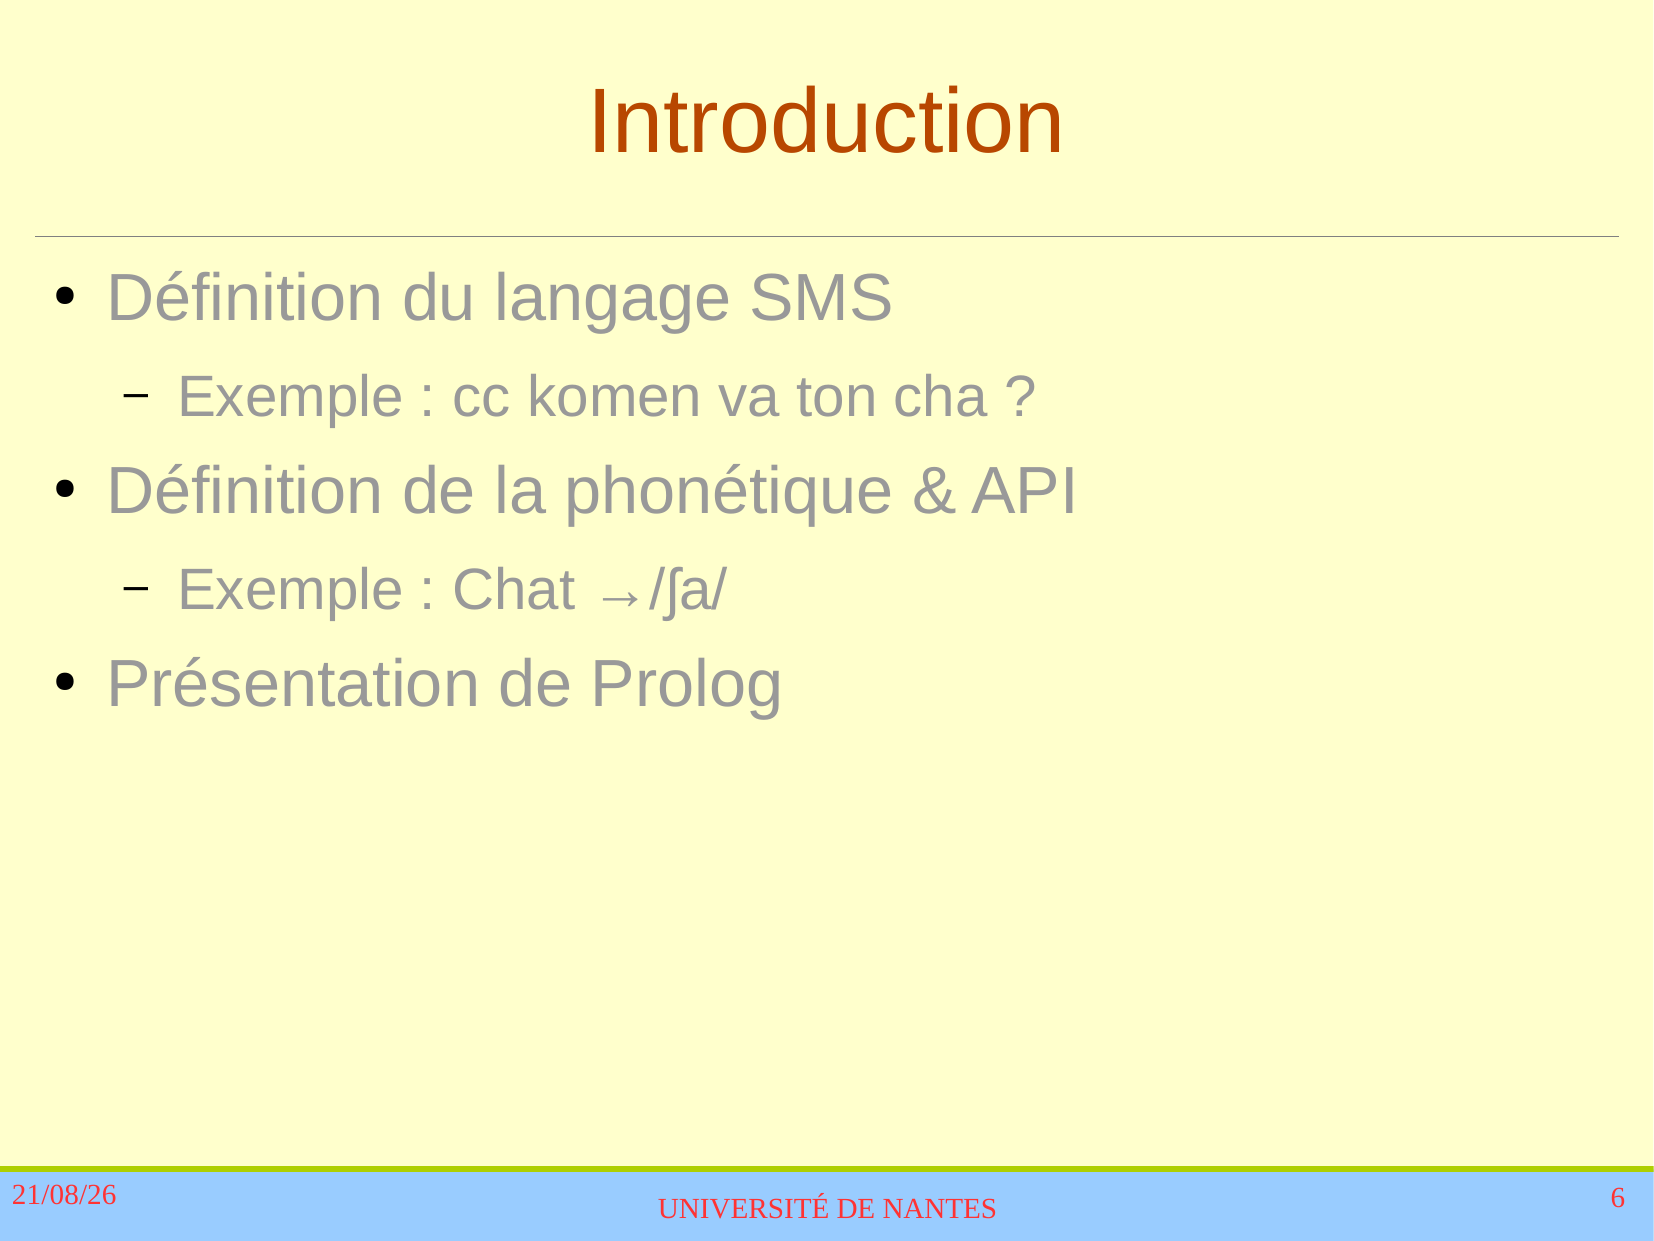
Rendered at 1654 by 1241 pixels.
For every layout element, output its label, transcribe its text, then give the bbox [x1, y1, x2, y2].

title Introduction [23, 17, 1630, 225]
list Définition du langage SMS Exemple : cc komen va ton cha ? Définition de la phonétique & API Exemple : Chat →/ʃa/ Présentation de Prolog [35, 259, 1619, 1134]
